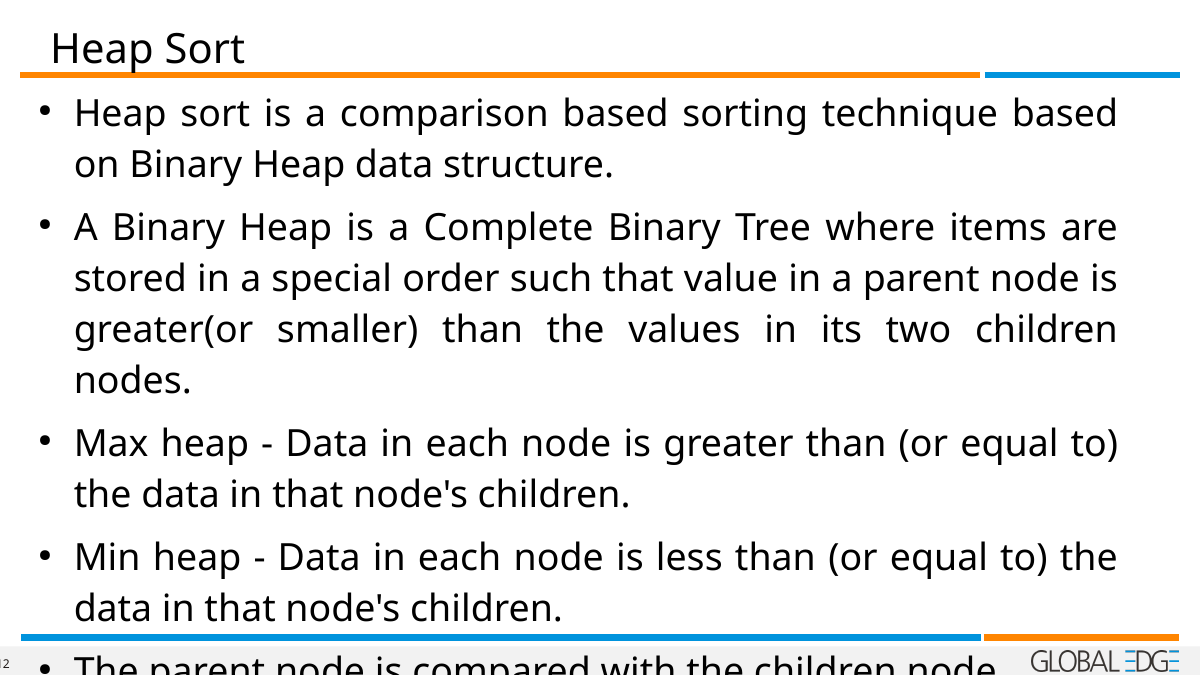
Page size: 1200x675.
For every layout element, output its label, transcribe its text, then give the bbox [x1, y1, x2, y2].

text_box Heap Sort [35, 11, 287, 76]
text_box Heap sort is a comparison based sorting technique based on Binary Heap data structure. A Binary Heap is a Complete Binary Tree where items are stored in a special order such that value in a parent node is greater(or smaller) than the values in its two children nodes. Max heap - Data in each node is greater than (or equal to) the data in that node's children. Min heap - Data in each node is less than (or equal to) the data in that node's children. The parent node is compared with the children node. [23, 78, 1134, 626]
picture [1031, 650, 1179, 672]
